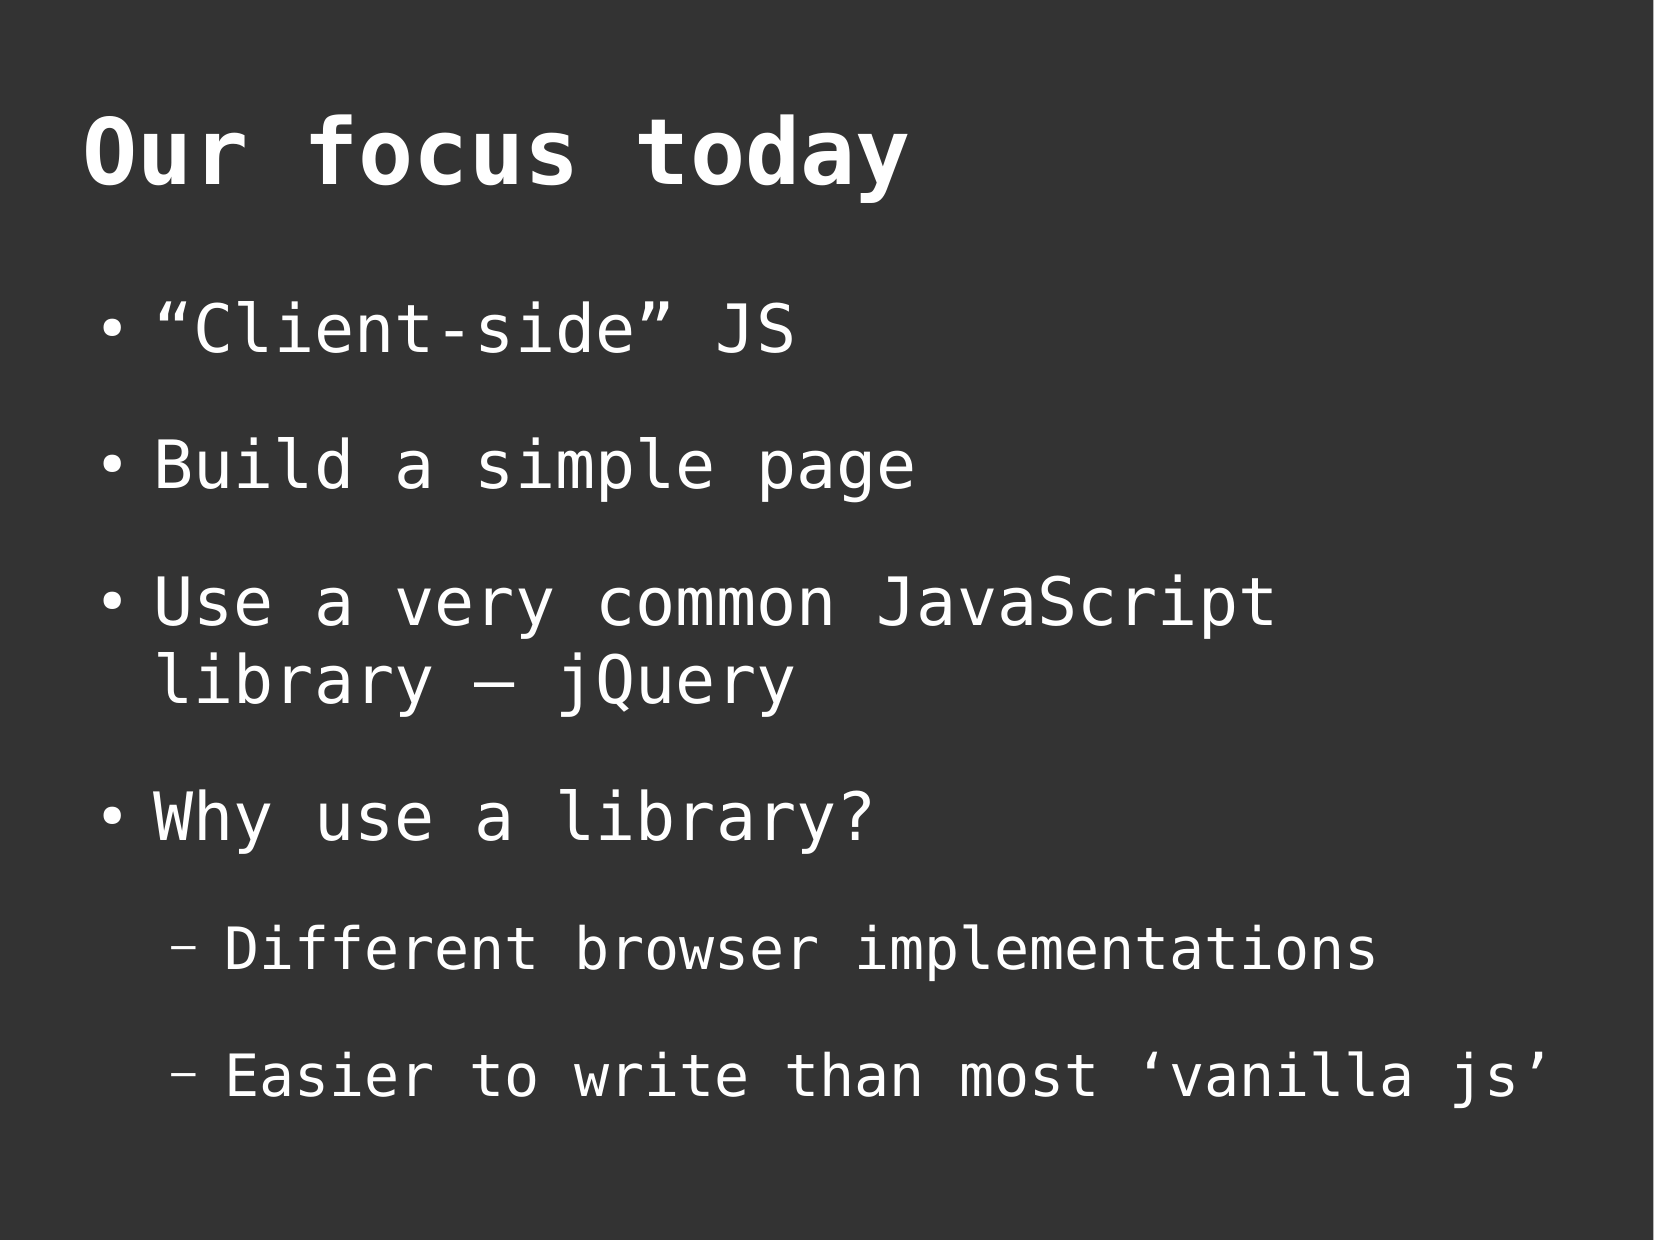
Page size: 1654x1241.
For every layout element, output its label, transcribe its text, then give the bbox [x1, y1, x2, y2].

list “Client-side” JS Build a simple page Use a very common JavaScript library – jQuery Why use a library? Different browser implementations Easier to write than most ‘vanilla js’ [82, 290, 1571, 1182]
title Our focus today [82, 49, 1571, 257]
